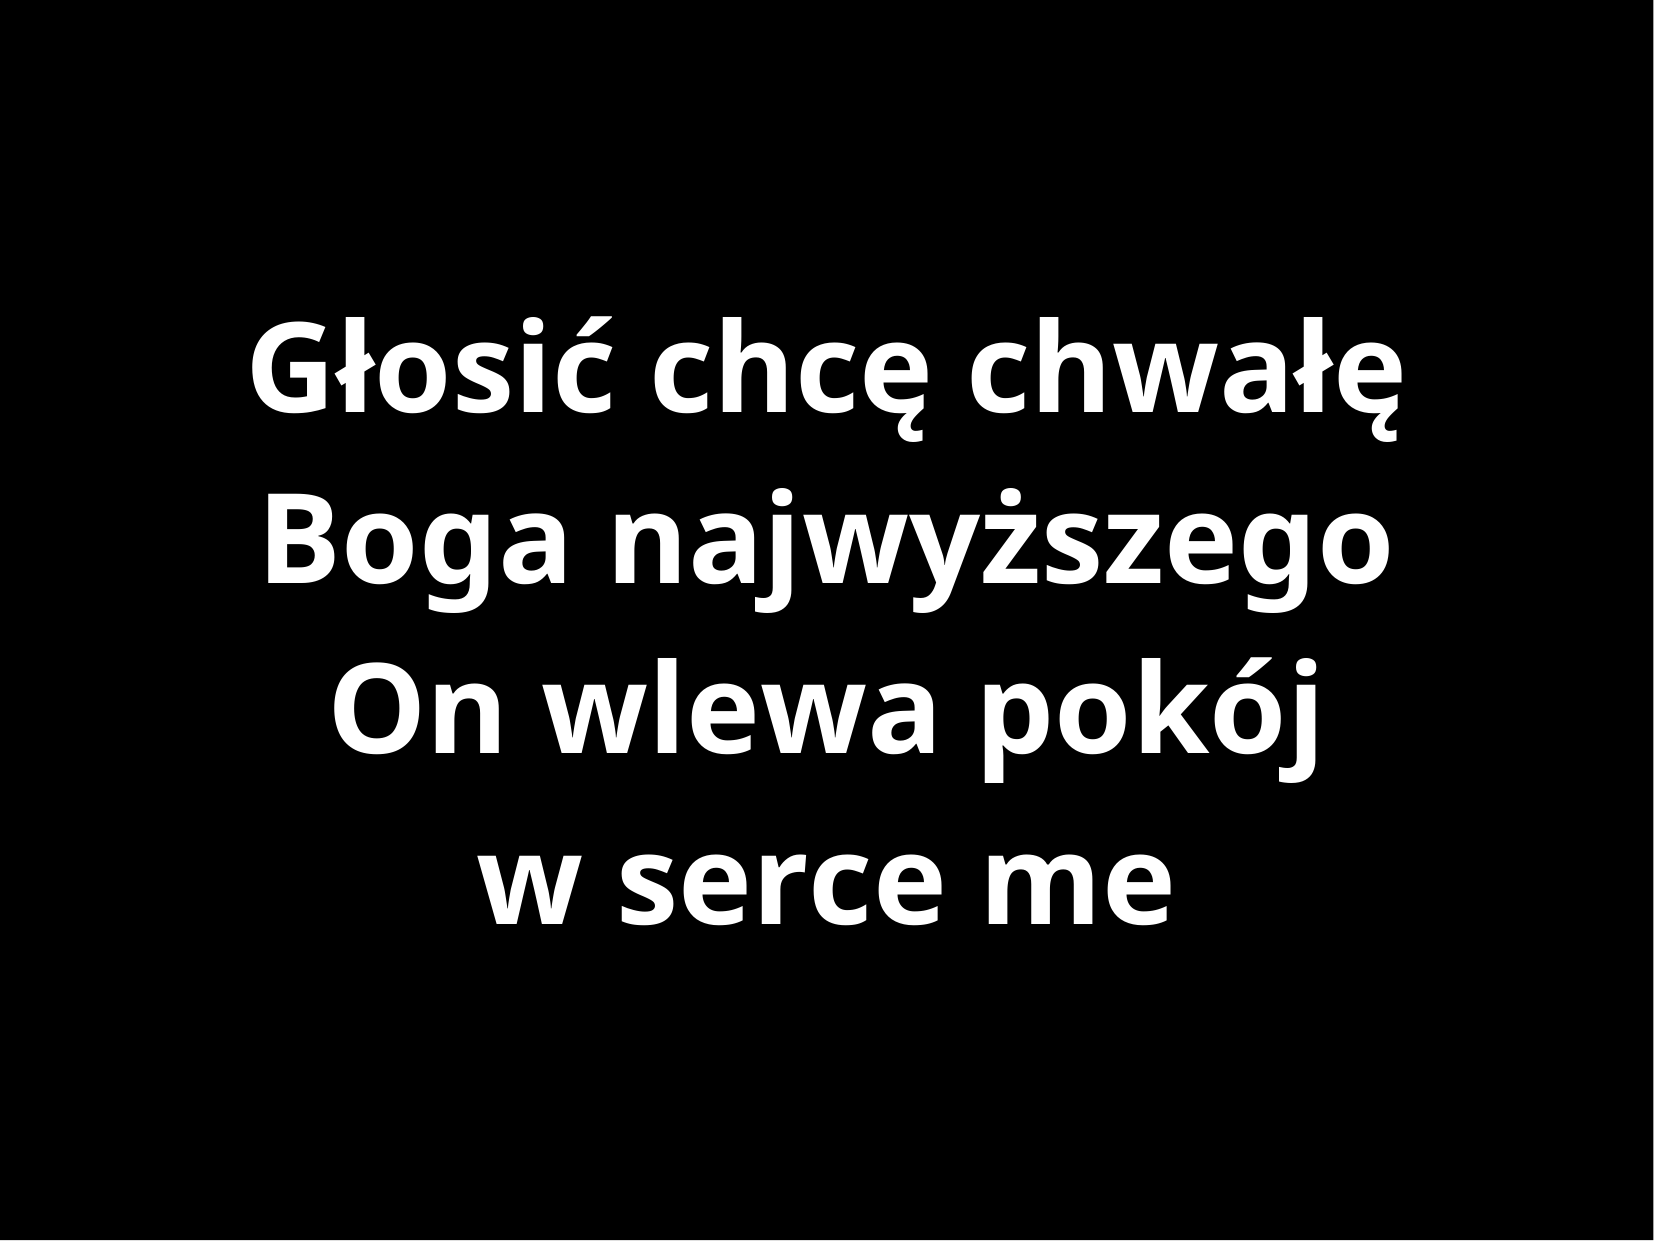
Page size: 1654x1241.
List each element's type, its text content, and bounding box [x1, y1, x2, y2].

title Głosić chcę chwałę Boga najwyższego On wlewa pokój w serce me [0, 0, 1654, 1241]
